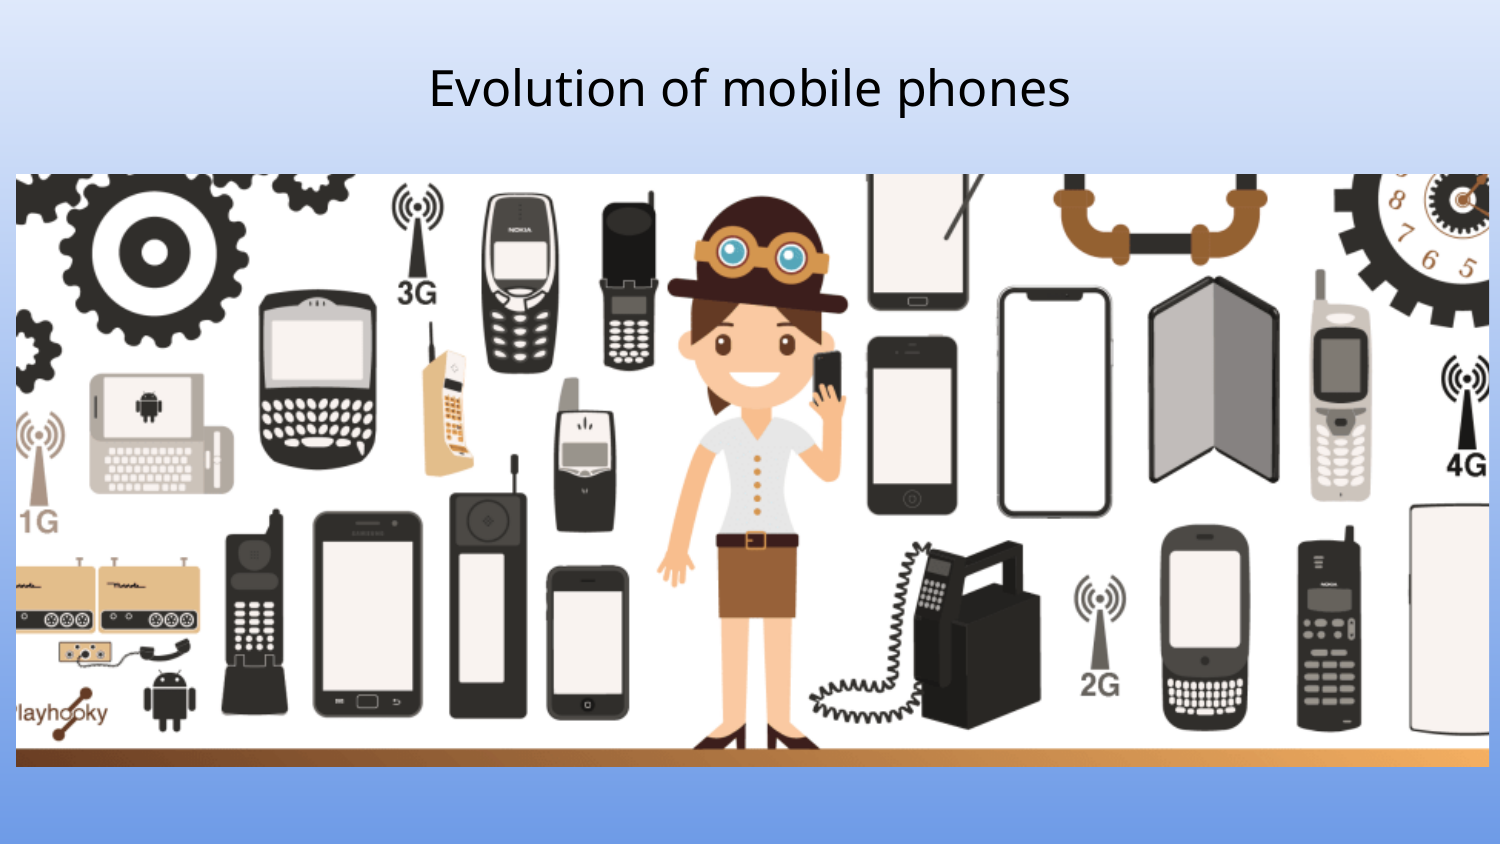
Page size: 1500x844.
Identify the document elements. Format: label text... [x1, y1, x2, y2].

picture [16, 174, 1490, 767]
text_box Evolution of mobile phones [234, 41, 1266, 132]
